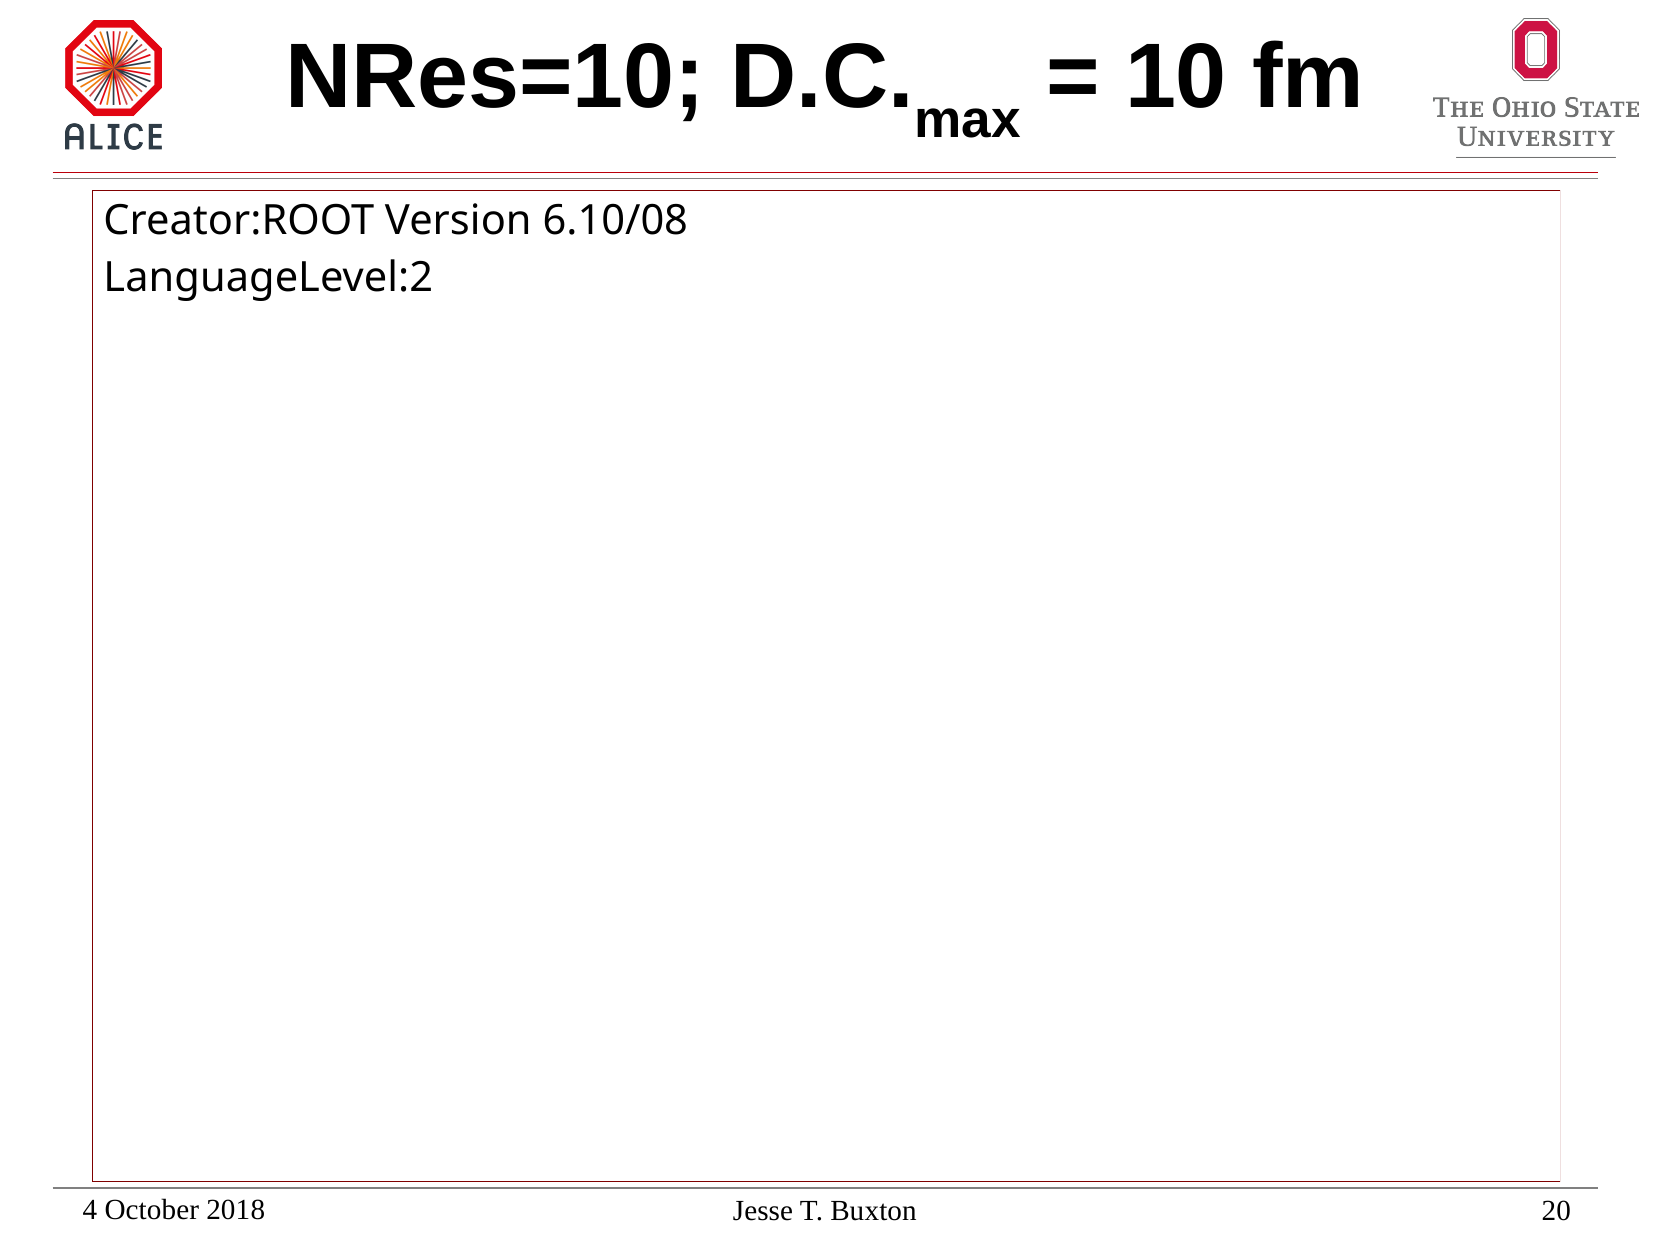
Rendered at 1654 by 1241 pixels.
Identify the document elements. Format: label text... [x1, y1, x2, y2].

picture [65, 20, 137, 150]
picture [90, 187, 1561, 1182]
picture [1513, 5, 1642, 171]
title NRes=10; D.C.max = 10 fm [137, 1, 1513, 172]
